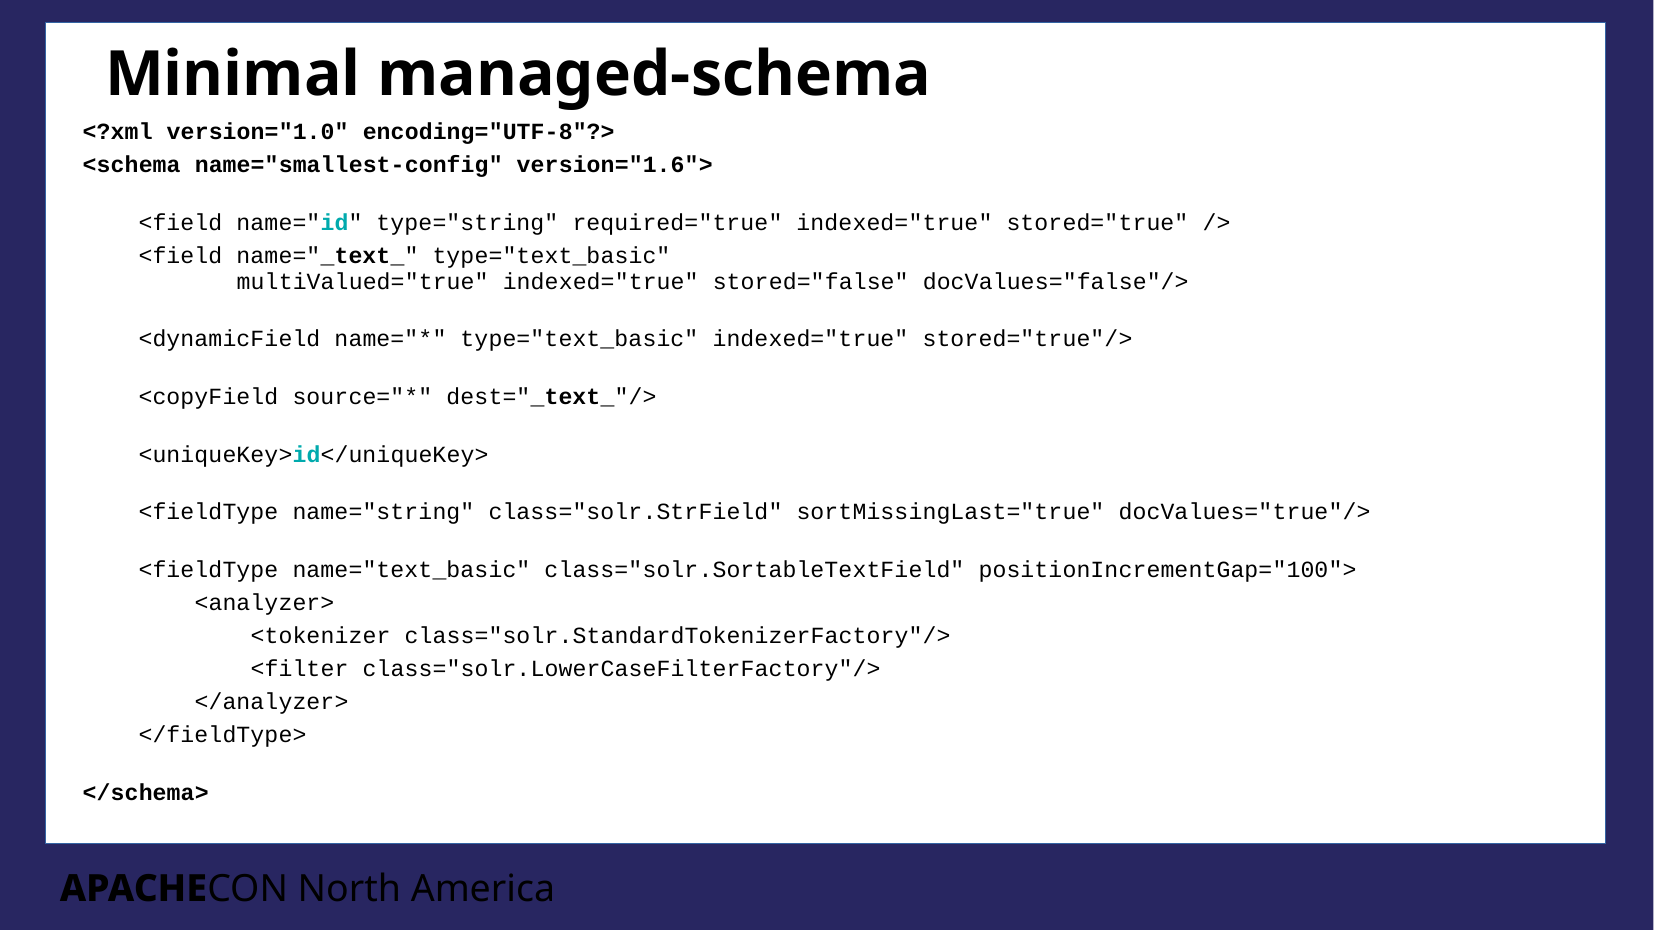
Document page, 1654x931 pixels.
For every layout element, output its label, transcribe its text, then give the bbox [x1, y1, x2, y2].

title Minimal managed-schema [105, 32, 1546, 110]
list <?xml version="1.0" encoding="UTF-8"?> <schema name="smallest-config" version="1.6"> <field name="id" type="string" required="true" indexed="true" stored="true" /> <field name="_text_" type="text_basic" multiValued="true" indexed="true" stored="false" docValues="false"/> <dynamicField name="*" type="text_basic" indexed="true" stored="true"/> <copyField source="*" dest="_text_"/> <uniqueKey>id</uniqueKey> <fieldType name="string" class="solr.StrField" sortMissingLast="true" docValues="true"/> <fieldType name="text_basic" class="solr.SortableTextField" positionIncrementGap="100"> <analyzer> <tokenizer class="solr.StandardTokenizerFactory"/> <filter class="solr.LowerCaseFilterFactory"/> </analyzer> </fieldType> </schema> [82, 120, 1571, 821]
